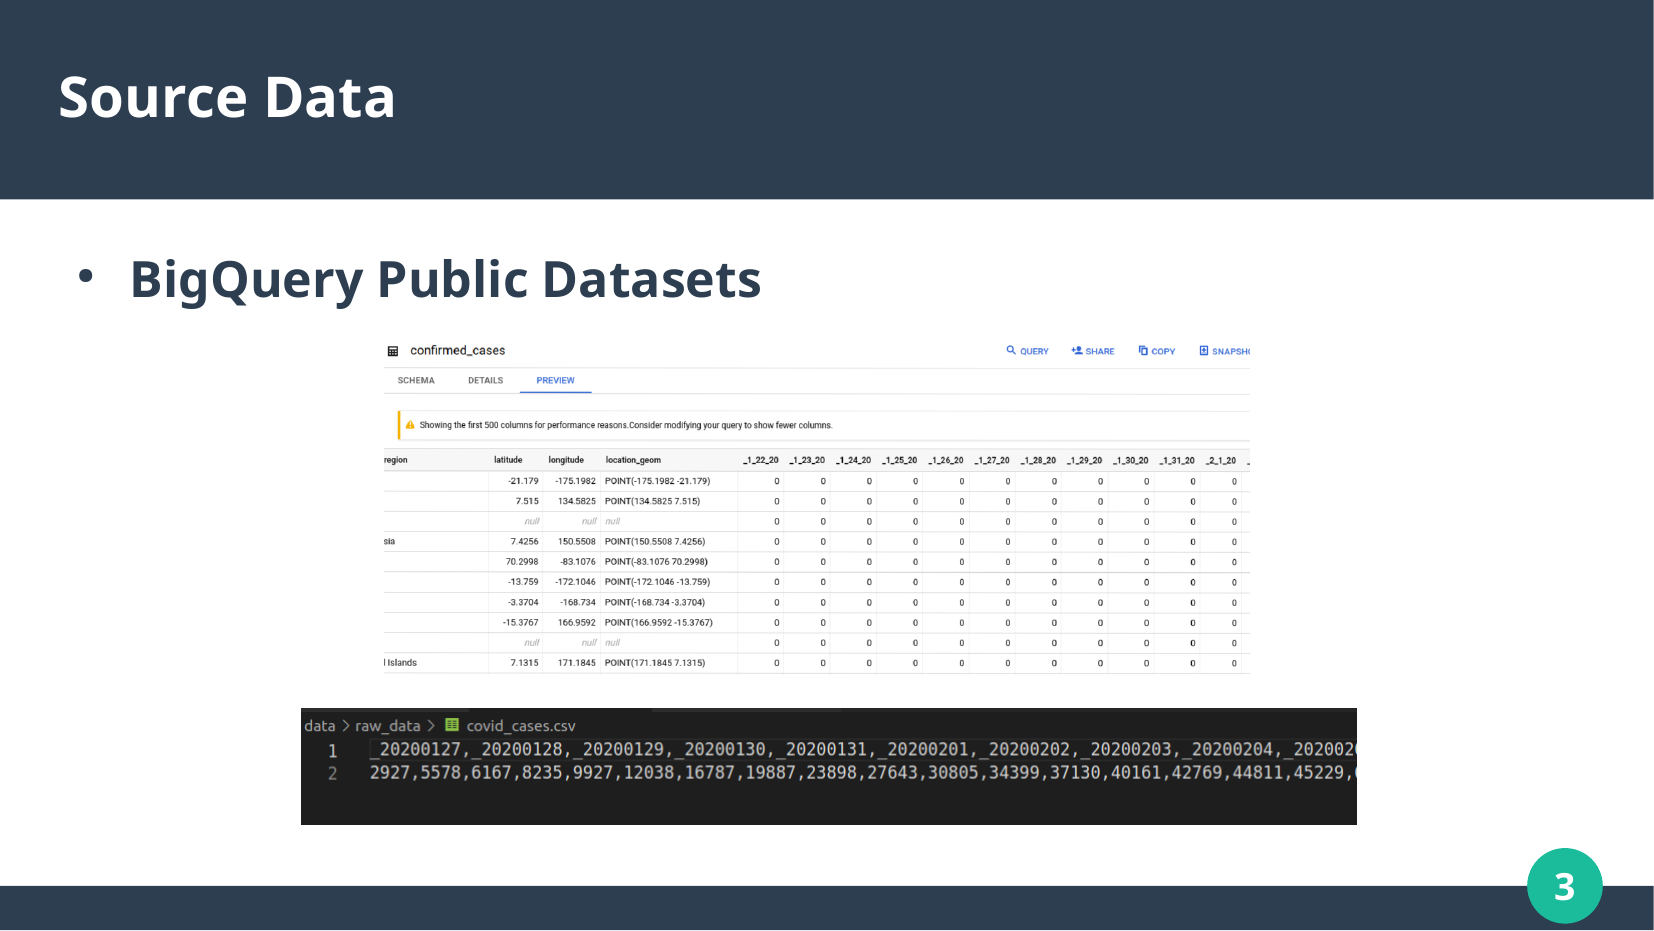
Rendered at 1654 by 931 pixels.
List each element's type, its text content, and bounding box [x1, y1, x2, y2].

title Source Data [59, 37, 1595, 155]
list BigQuery Public Datasets [59, 243, 1595, 338]
picture [383, 337, 1250, 676]
picture [301, 708, 1357, 826]
